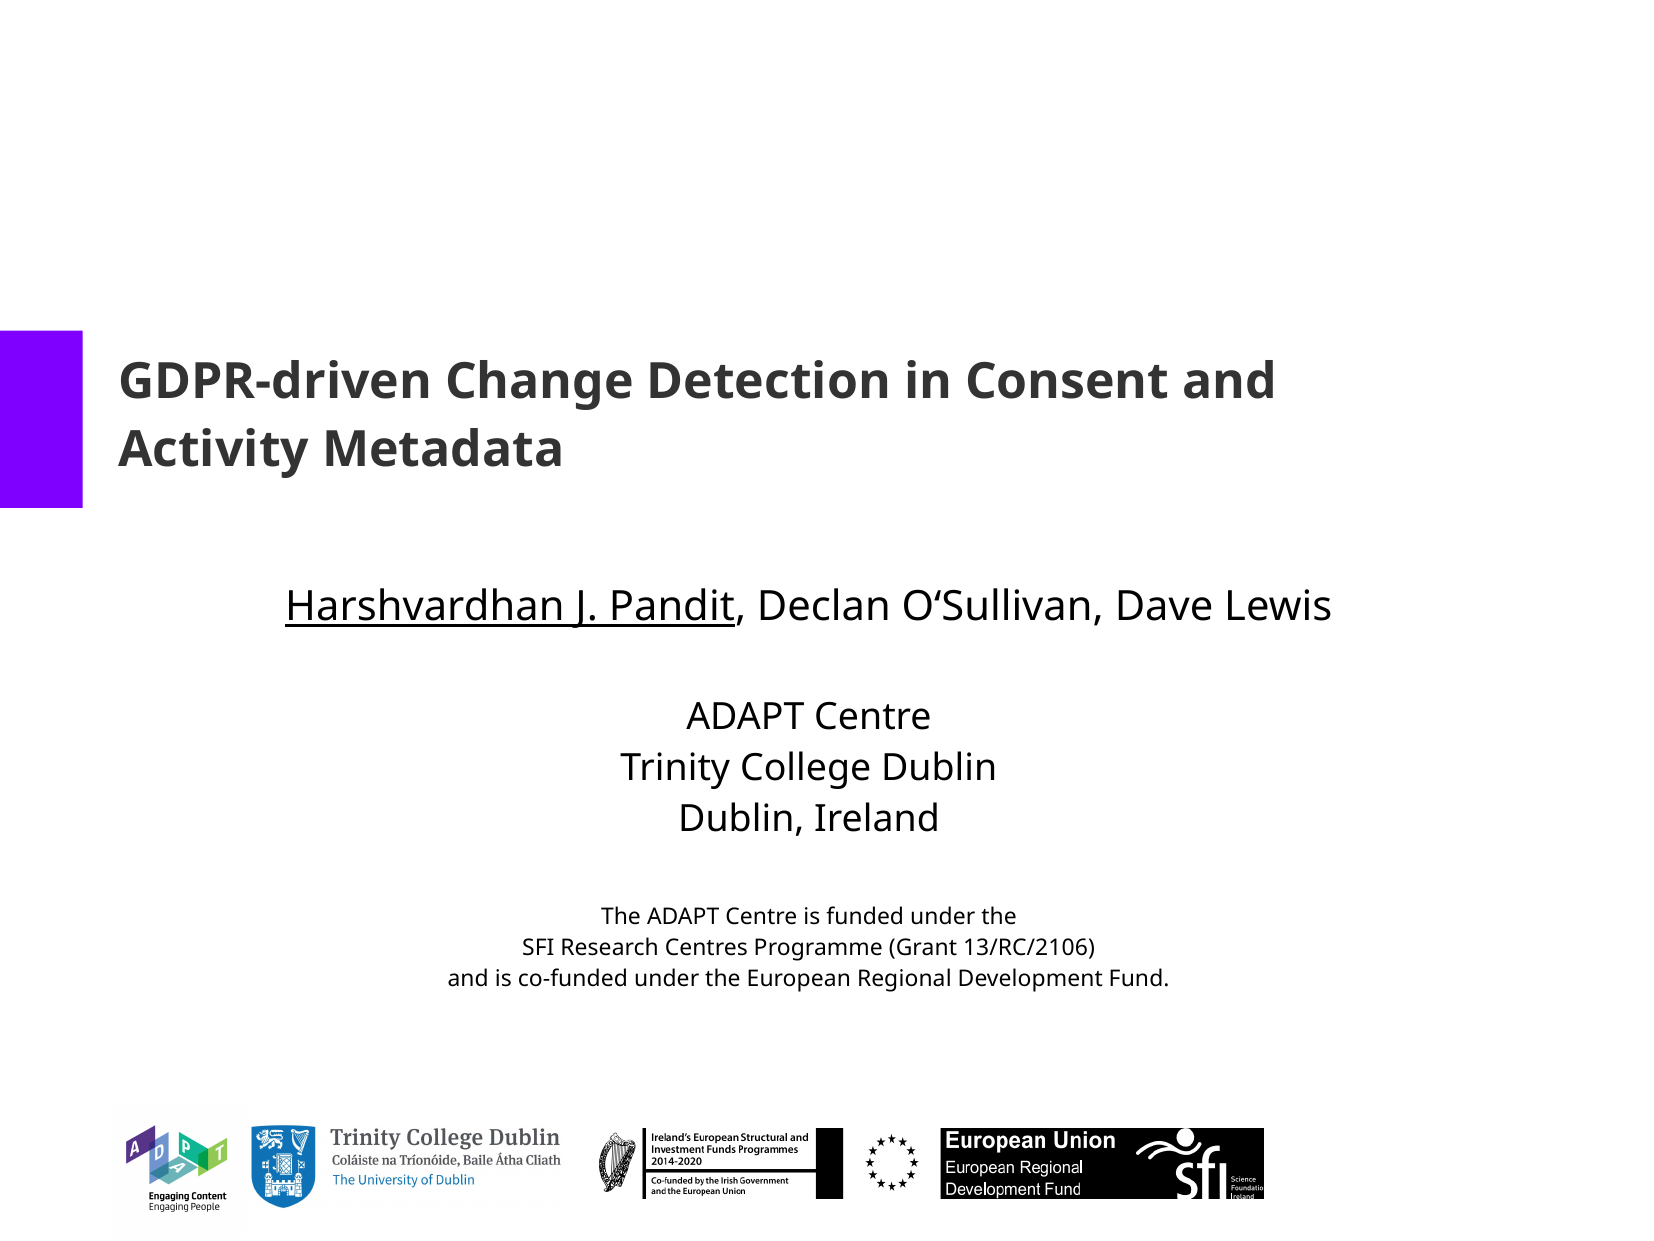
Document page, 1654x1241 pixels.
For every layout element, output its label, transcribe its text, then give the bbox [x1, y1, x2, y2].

subtitle Harshvardhan J. Pandit, Declan O‘Sullivan, Dave Lewis ADAPT Centre Trinity College Dublin Dublin, Ireland The ADAPT Centre is funded under the SFI Research Centres Programme (Grant 13/RC/2106) and is co-funded under the European Regional Development Fund. [106, 507, 1512, 1062]
title GDPR-driven Change Detection in Consent and Activity Metadata [118, 295, 1524, 532]
picture [591, 1127, 1264, 1199]
picture [106, 1098, 247, 1239]
picture [248, 1122, 564, 1211]
